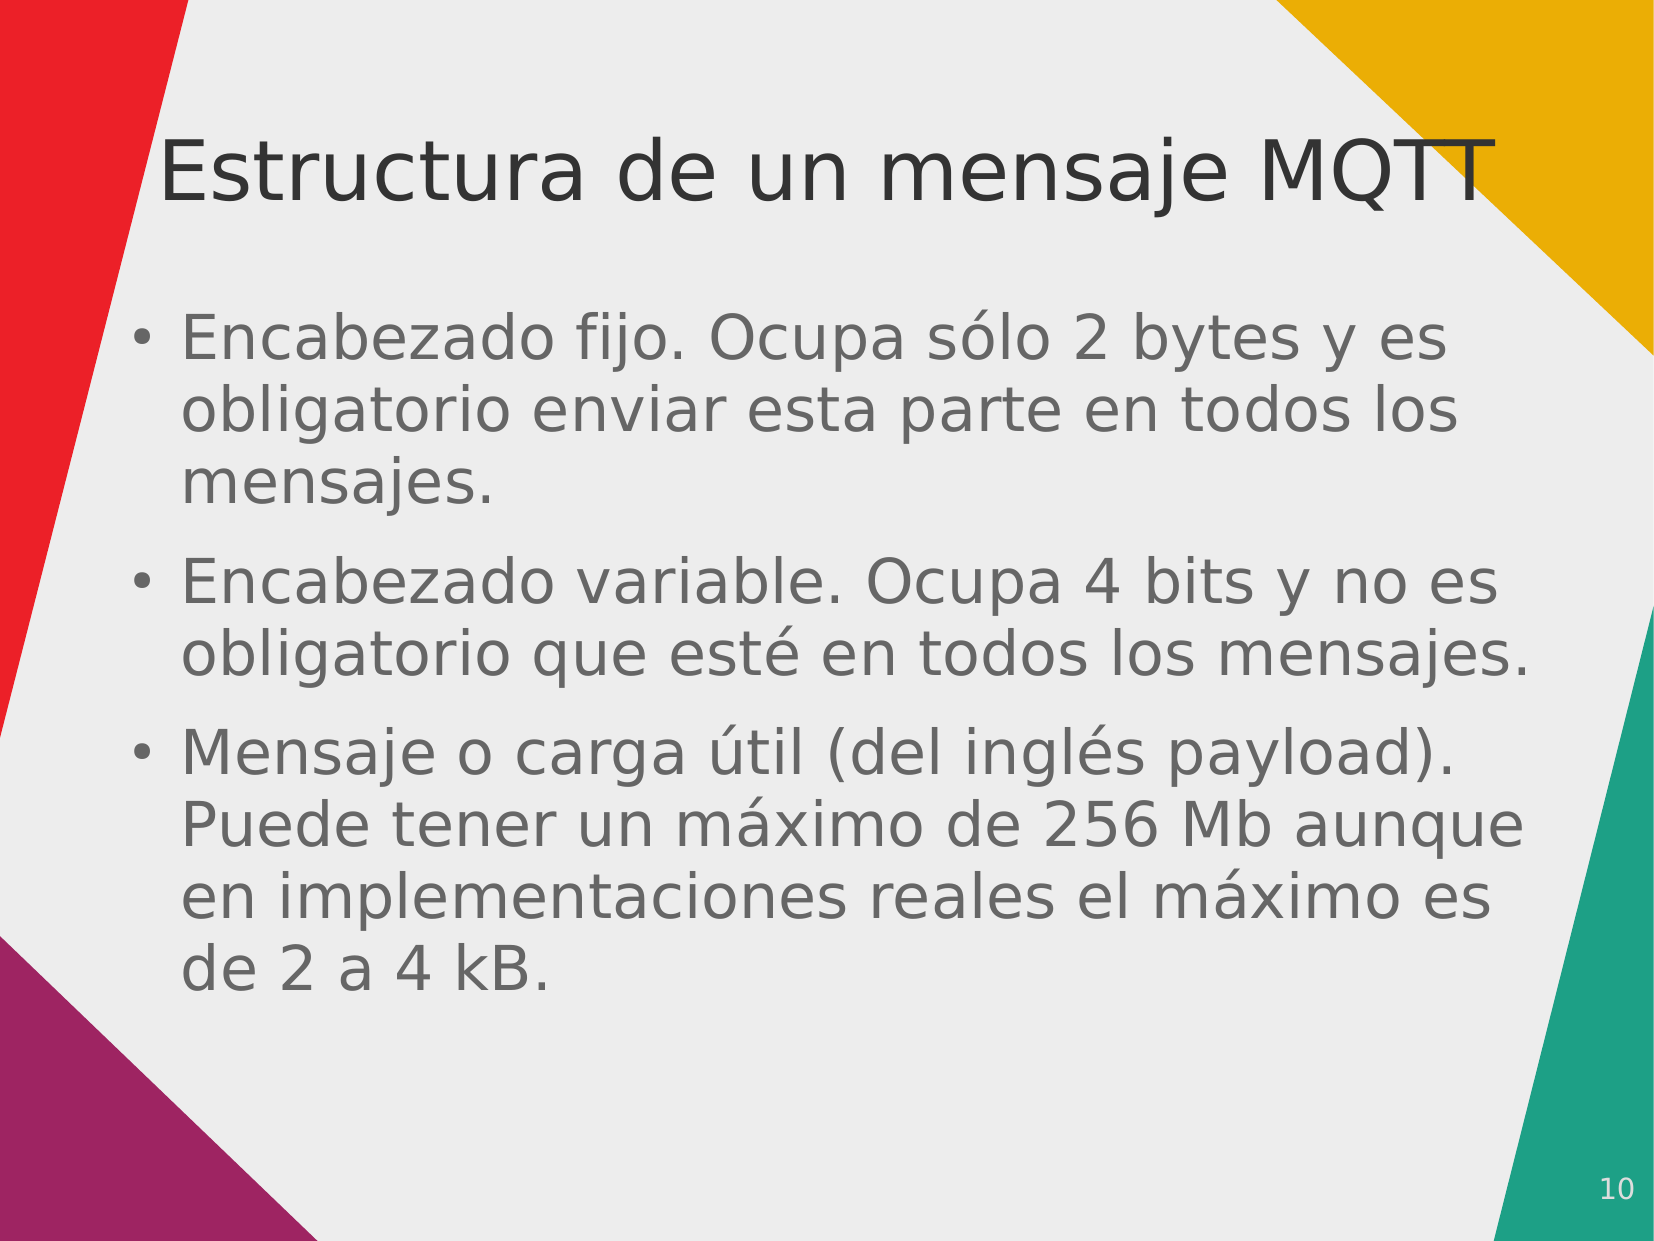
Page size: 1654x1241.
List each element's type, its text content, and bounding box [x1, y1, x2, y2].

title Estructura de un mensaje MQTT [114, 73, 1539, 271]
list Encabezado fijo. Ocupa sólo 2 bytes y es obligatorio enviar esta parte en todos los mensajes. Encabezado variable. Ocupa 4 bits y no es obligatorio que esté en todos los mensajes. Mensaje o carga útil (del inglés payload). Puede tener un máximo de 256 Mb aunque en implementaciones reales el máximo es de 2 a 4 kB. [114, 302, 1539, 1033]
